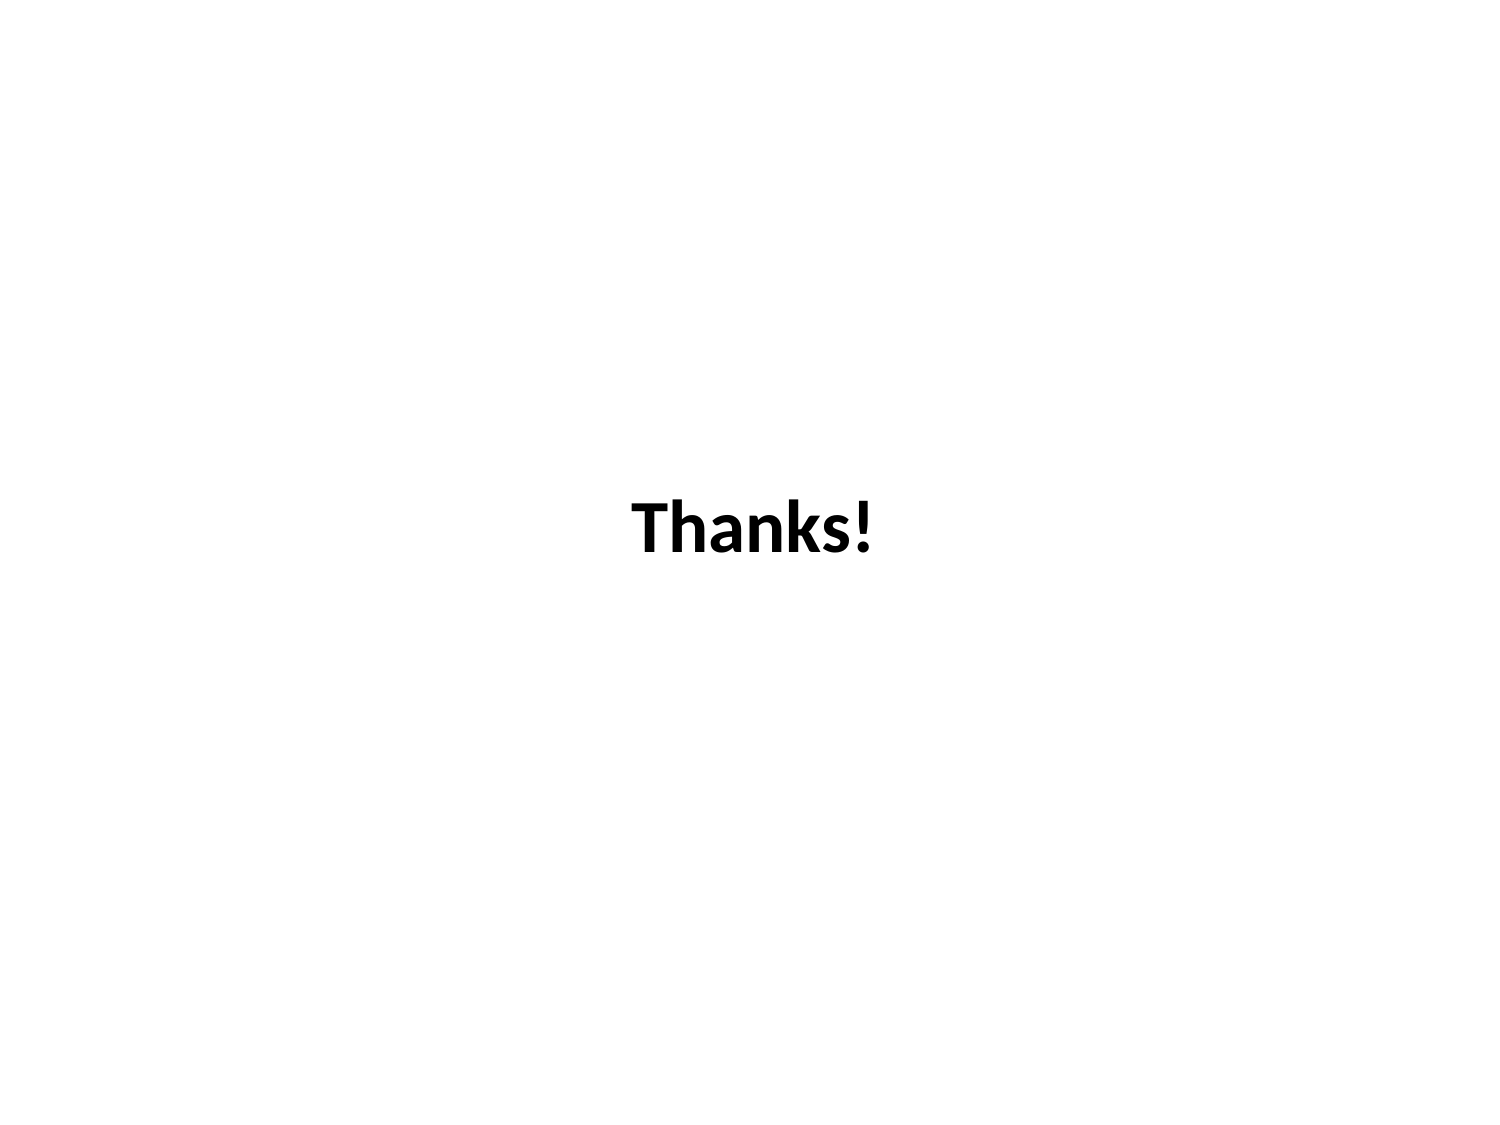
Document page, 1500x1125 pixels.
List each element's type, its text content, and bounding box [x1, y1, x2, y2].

text_box Thanks! [616, 470, 892, 576]
